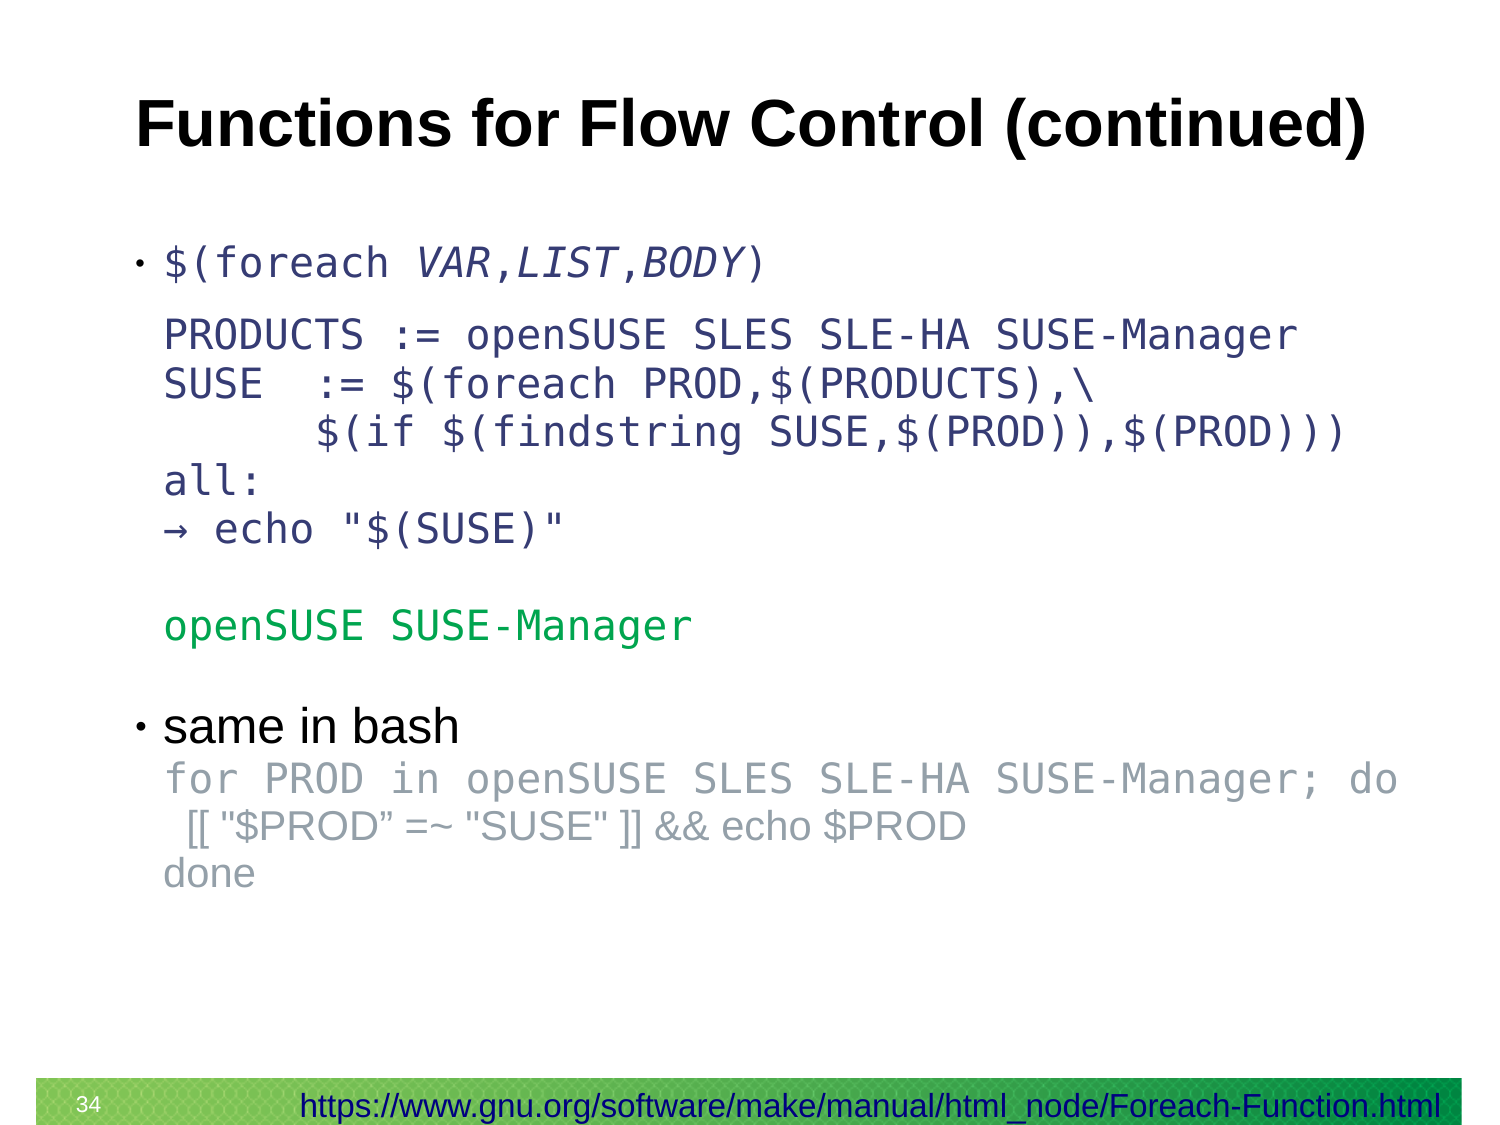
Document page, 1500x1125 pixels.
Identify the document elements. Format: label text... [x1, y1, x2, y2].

title Functions for Flow Control (continued) [135, 41, 1372, 204]
picture [36, 1078, 1462, 1125]
list $(foreach VAR,LIST,BODY) PRODUCTS := openSUSE SLES SLE-HA SUSE-Manager SUSE := $(foreach PROD,$(PRODUCTS),\ $(if $(findstring SUSE,$(PROD)),$(PROD))) all: → echo "$(SUSE)" openSUSE SUSE-Manager same in bash for PROD in openSUSE SLES SLE-HA SUSE-Manager; do [[ "$PROD” =~ "SUSE" ]] && echo $PROD done [135, 238, 1411, 982]
text_box https://www.gnu.org/software/make/manual/html_node/Foreach-Function.html [285, 1080, 1458, 1125]
